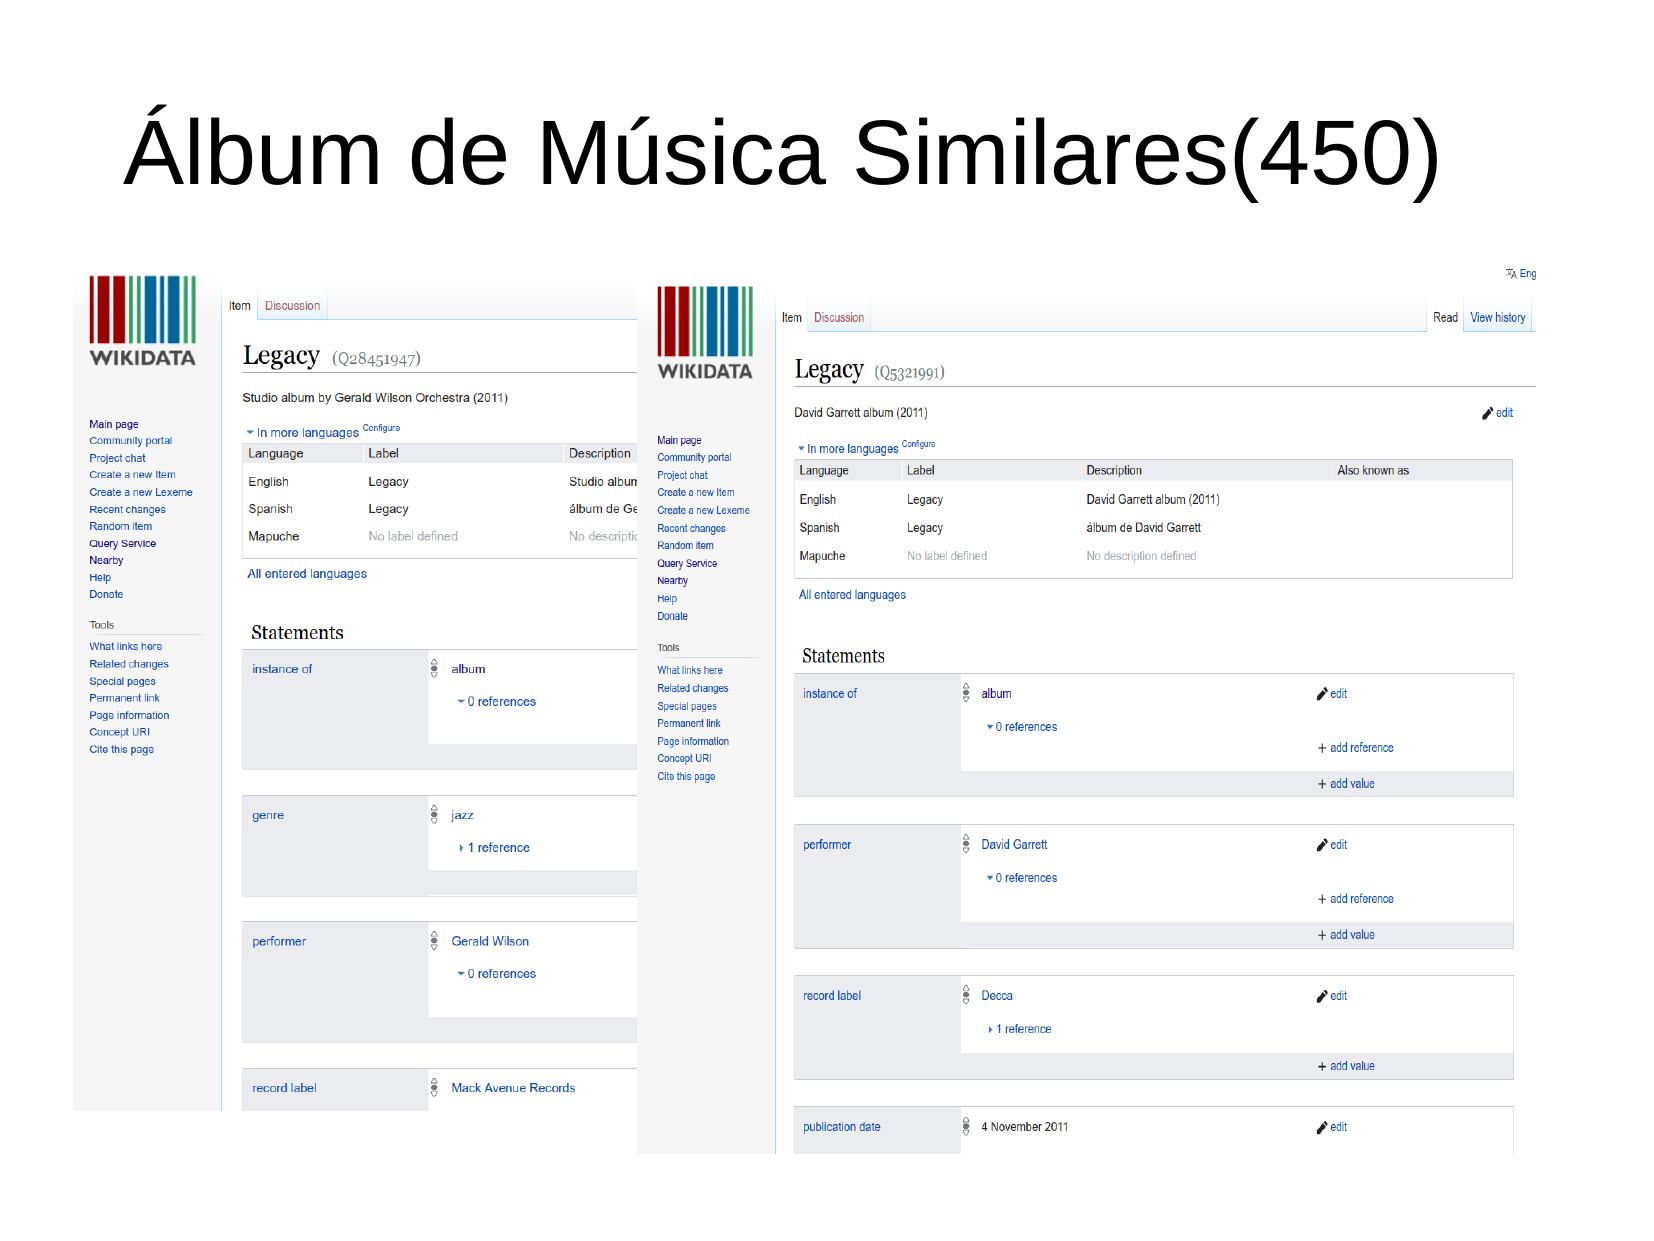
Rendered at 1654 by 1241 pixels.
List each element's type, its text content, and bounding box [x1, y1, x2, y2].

picture [73, 248, 1536, 1154]
title Álbum de Música Similares(450) [23, 49, 1571, 257]
